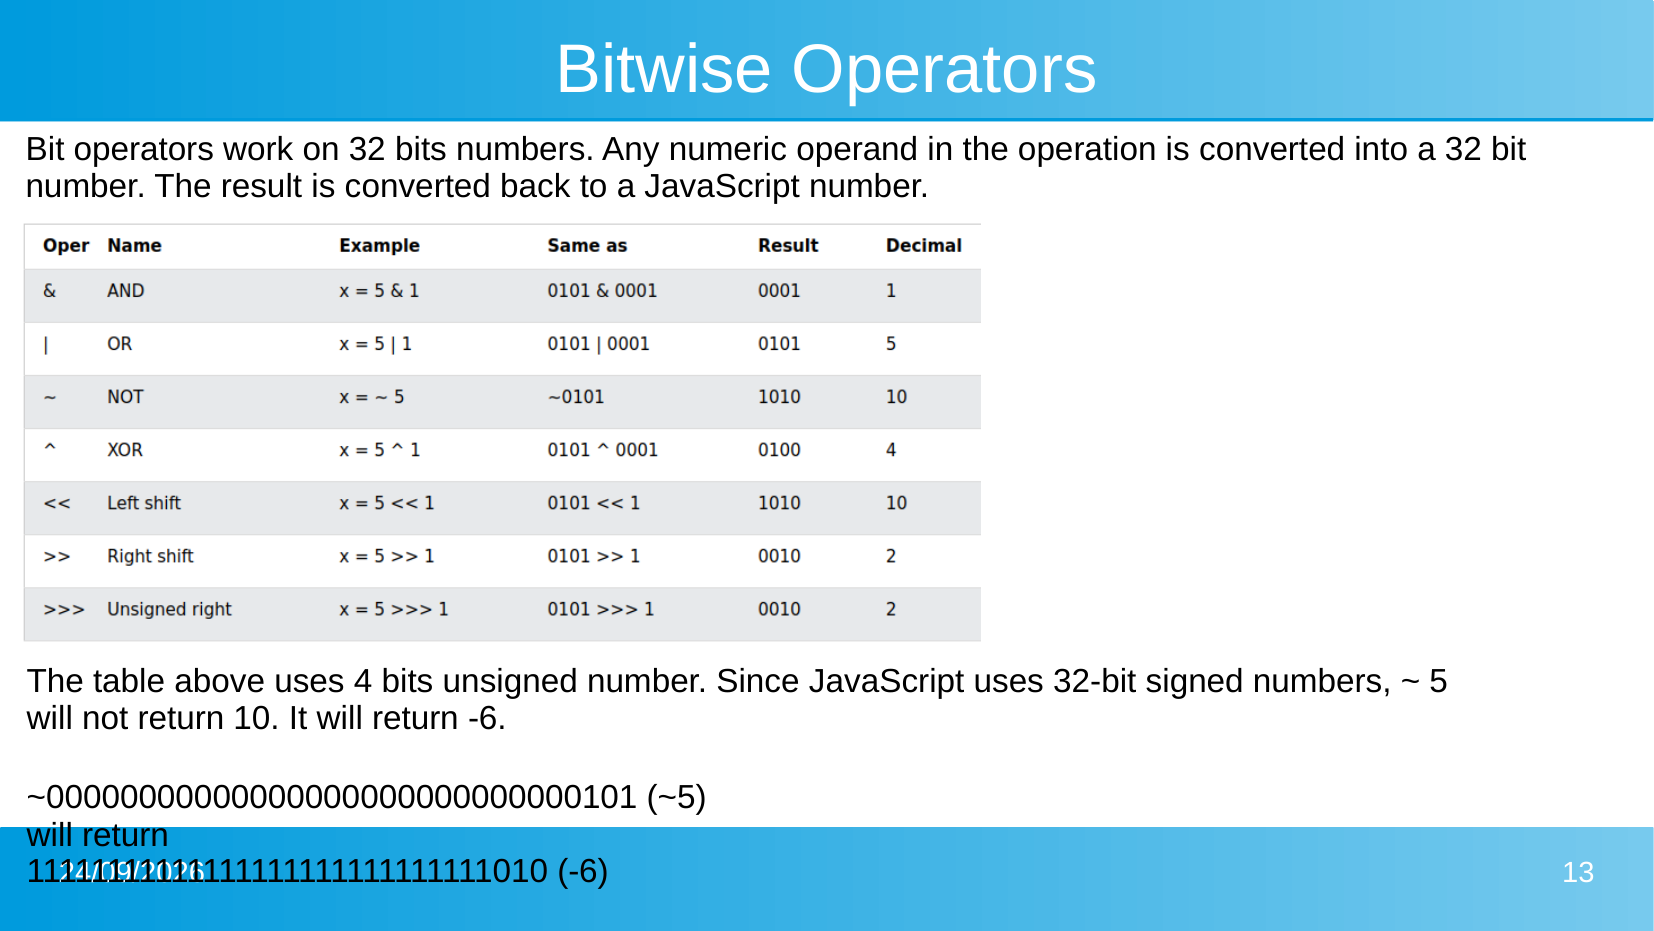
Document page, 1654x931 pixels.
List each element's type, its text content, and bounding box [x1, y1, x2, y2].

text_box The table above uses 4 bits unsigned number. Since JavaScript uses 32-bit signed numbers, ~ 5 will not return 10. It will return -6. ~00000000000000000000000000000101 (~5) will return 11111111111111111111111111111010 (-6) [11, 655, 1518, 898]
text_box Bit operators work on 32 bits numbers. Any numeric operand in the operation is converted into a 32 bit number. The result is converted back to a JavaScript number. [10, 123, 1547, 213]
picture [17, 218, 981, 646]
title Bitwise Operators [59, 29, 1595, 108]
